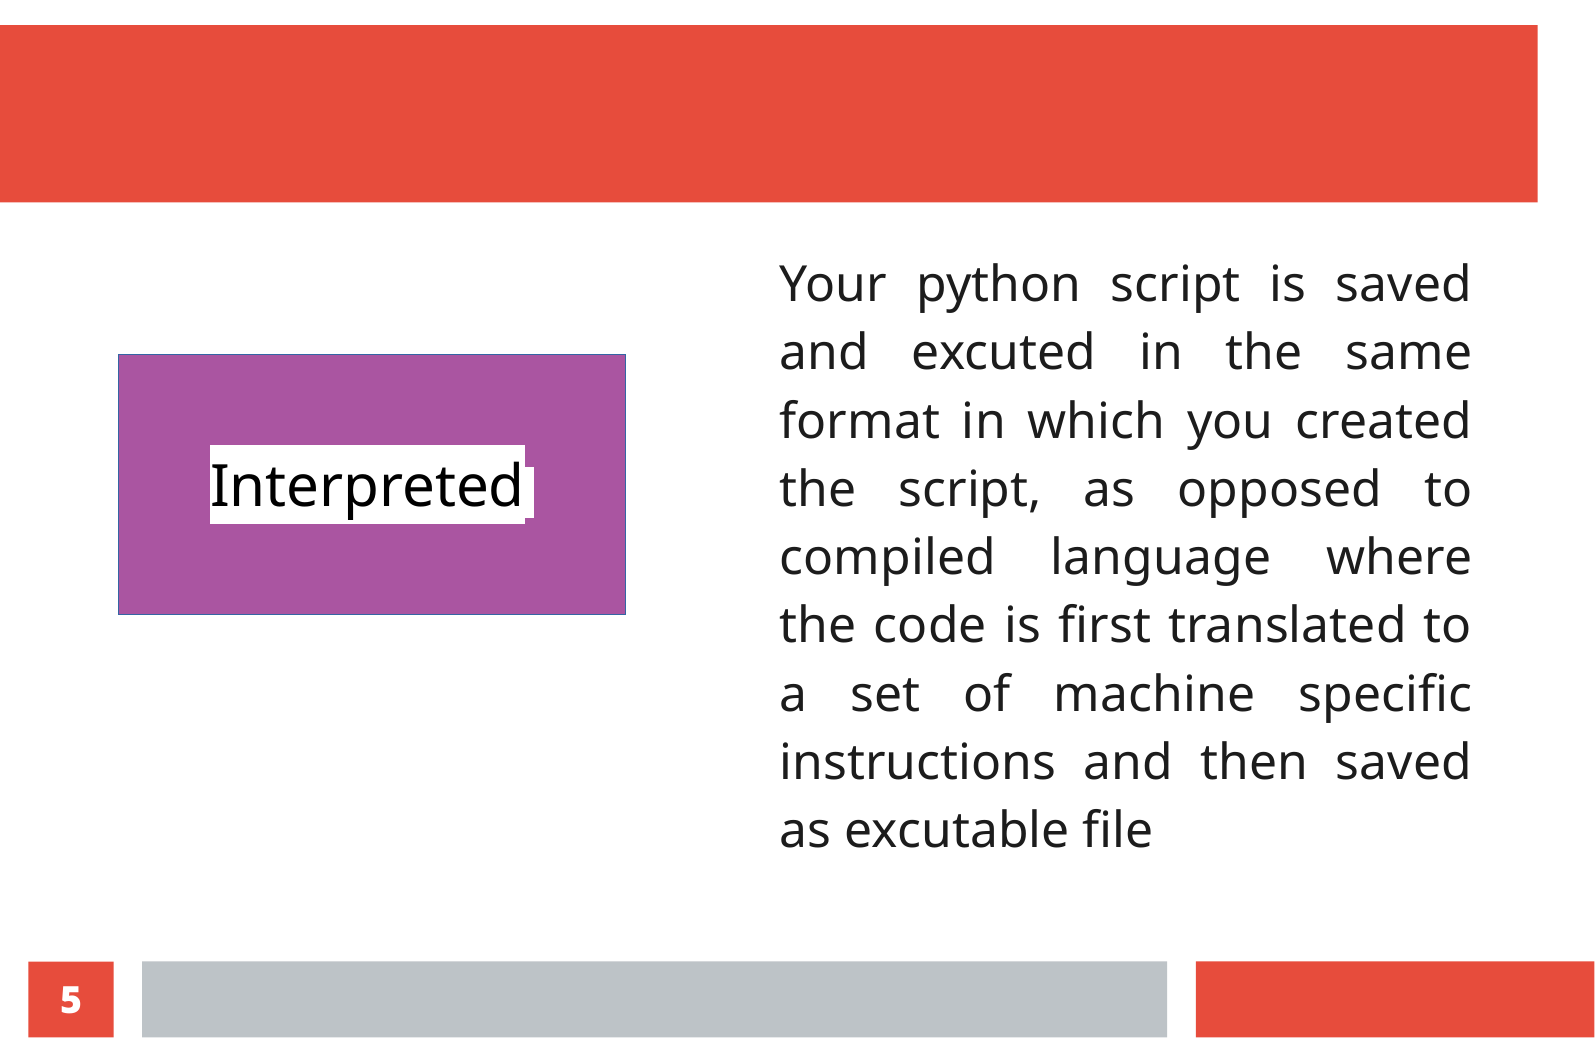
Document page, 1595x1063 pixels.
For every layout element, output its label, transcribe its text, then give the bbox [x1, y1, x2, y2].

text_box Interpreted [118, 354, 626, 615]
list Your python script is saved and excuted in the same format in which you created the script, as opposed to compiled language where the code is first translated to a set of machine specific instructions and then saved as excutable file [779, 248, 1474, 875]
